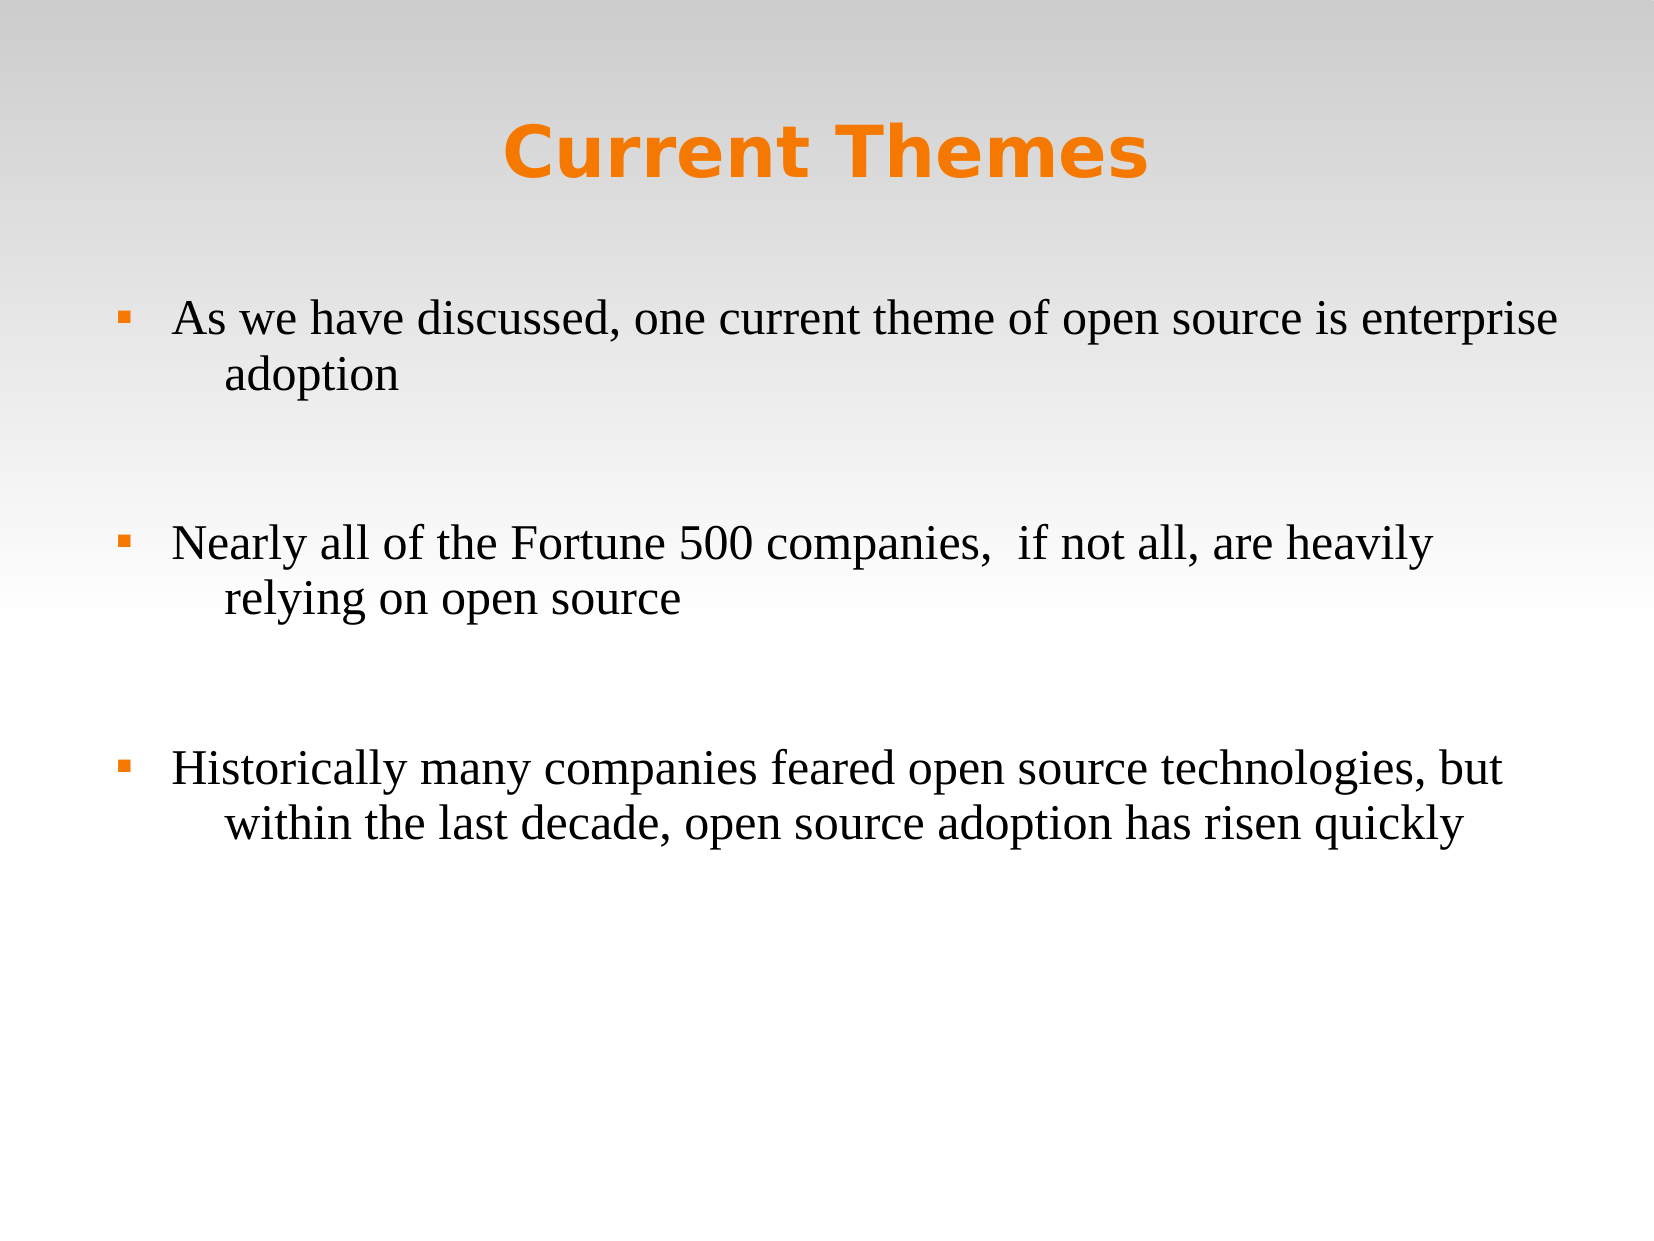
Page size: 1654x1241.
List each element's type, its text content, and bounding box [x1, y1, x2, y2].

title Current Themes [82, 49, 1571, 257]
list As we have discussed, one current theme of open source is enterprise adoption Nearly all of the Fortune 500 companies, if not all, are heavily relying on open source Historically many companies feared open source technologies, but within the last decade, open source adoption has risen quickly [82, 290, 1571, 1109]
